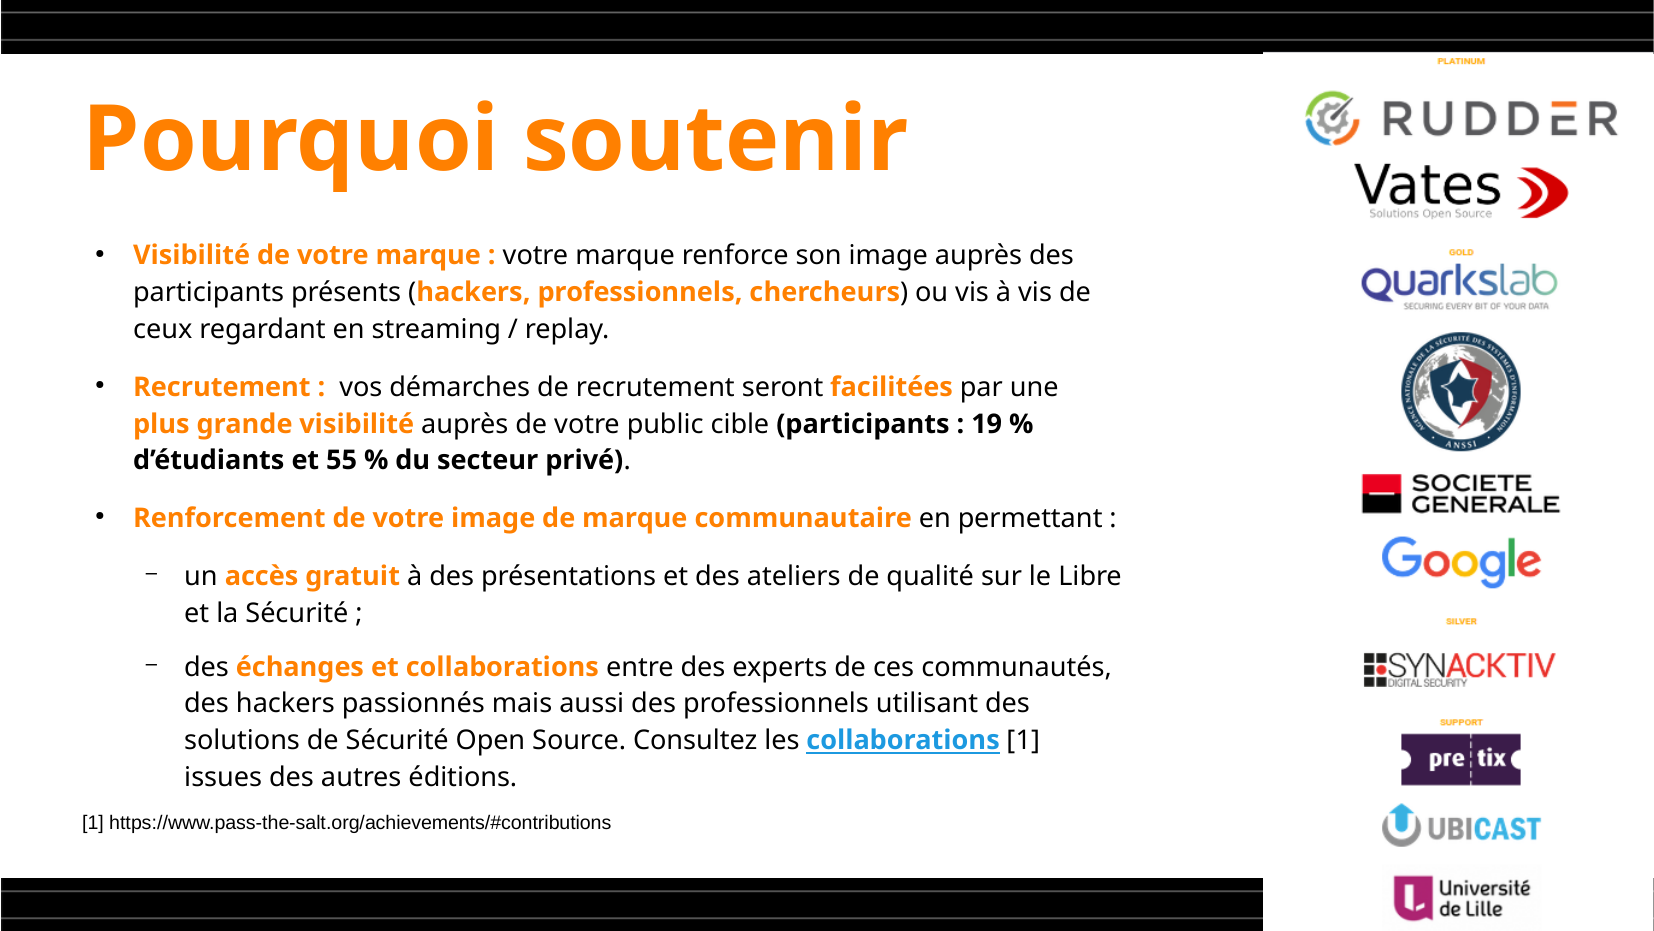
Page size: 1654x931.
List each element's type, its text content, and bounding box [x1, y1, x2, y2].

picture [1, 0, 1654, 931]
title Pourquoi soutenir [82, 57, 1263, 213]
list Visibilité de votre marque : votre marque renforce son image auprès des participants présents (hackers, professionnels, chercheurs) ou vis à vis de ceux regardant en streaming / replay. Recrutement : vos démarches de recrutement seront facilitées par une plus grande visibilité auprès de votre public cible (participants : 19 % d’étudiants et 55 % du secteur privé). Renforcement de votre image de marque communautaire en permettant : un accès gratuit à des présentations et des ateliers de qualité sur le Libre et la Sécurité ; des échanges et collaborations entre des experts de ces communautés, des hackers passionnés mais aussi des professionnels utilisant des solutions de Sécurité Open Source. Consultez les collaborations [1] issues des autres éditions. [1] https://www.pass-the-salt.org/achievements/#contributions [82, 236, 1123, 851]
